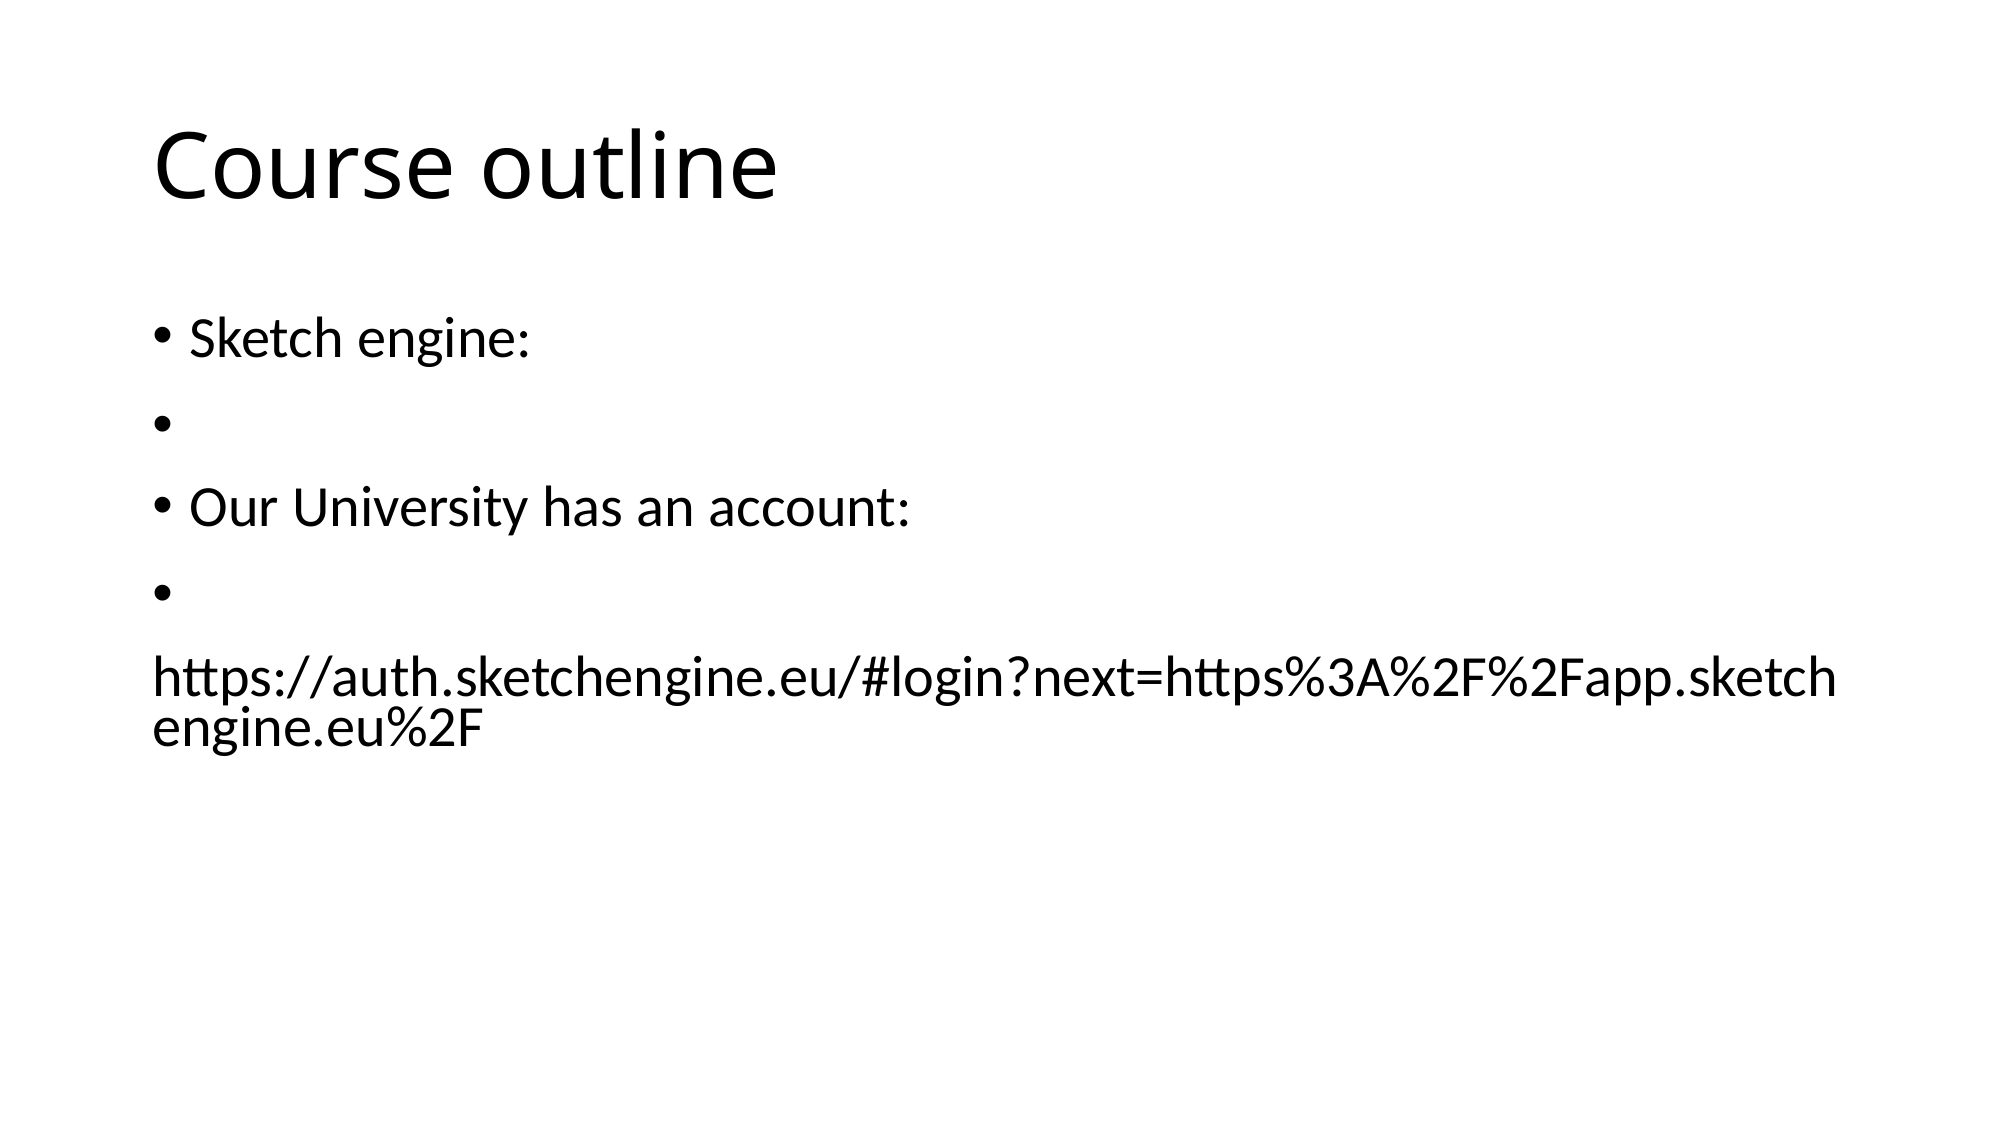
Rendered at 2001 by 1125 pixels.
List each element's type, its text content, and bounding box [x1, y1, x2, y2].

list Sketch engine: Our University has an account: https://auth.sketchengine.eu/#login?next=https%3A%2F%2Fapp.sketchengine.eu%2F [137, 299, 1863, 1014]
title Course outline [137, 59, 1863, 278]
